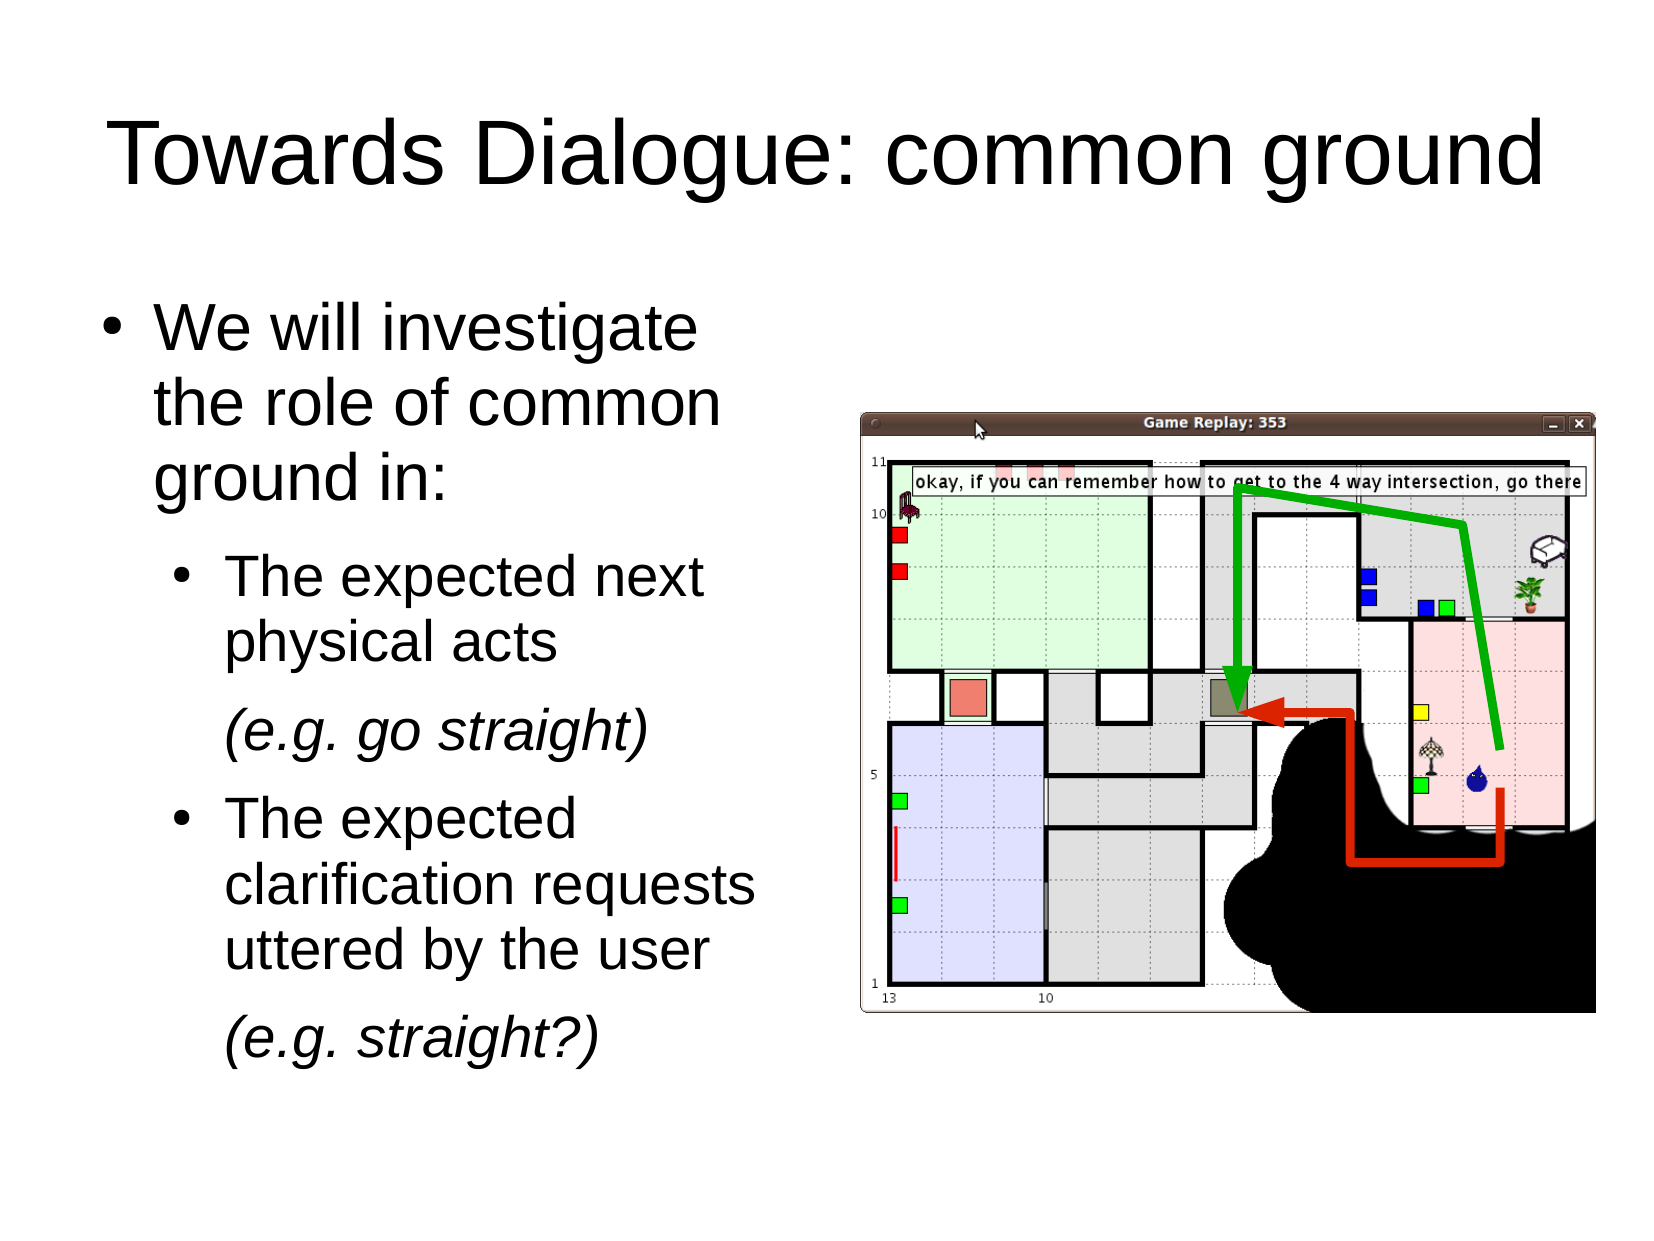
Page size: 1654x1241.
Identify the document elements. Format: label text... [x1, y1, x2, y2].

title Towards Dialogue: common ground [82, 49, 1571, 257]
picture [860, 412, 1596, 1013]
list We will investigate the role of common ground in: The expected next physical acts (e.g. go straight) The expected clarification requests uttered by the user (e.g. straight?) [82, 290, 809, 1109]
